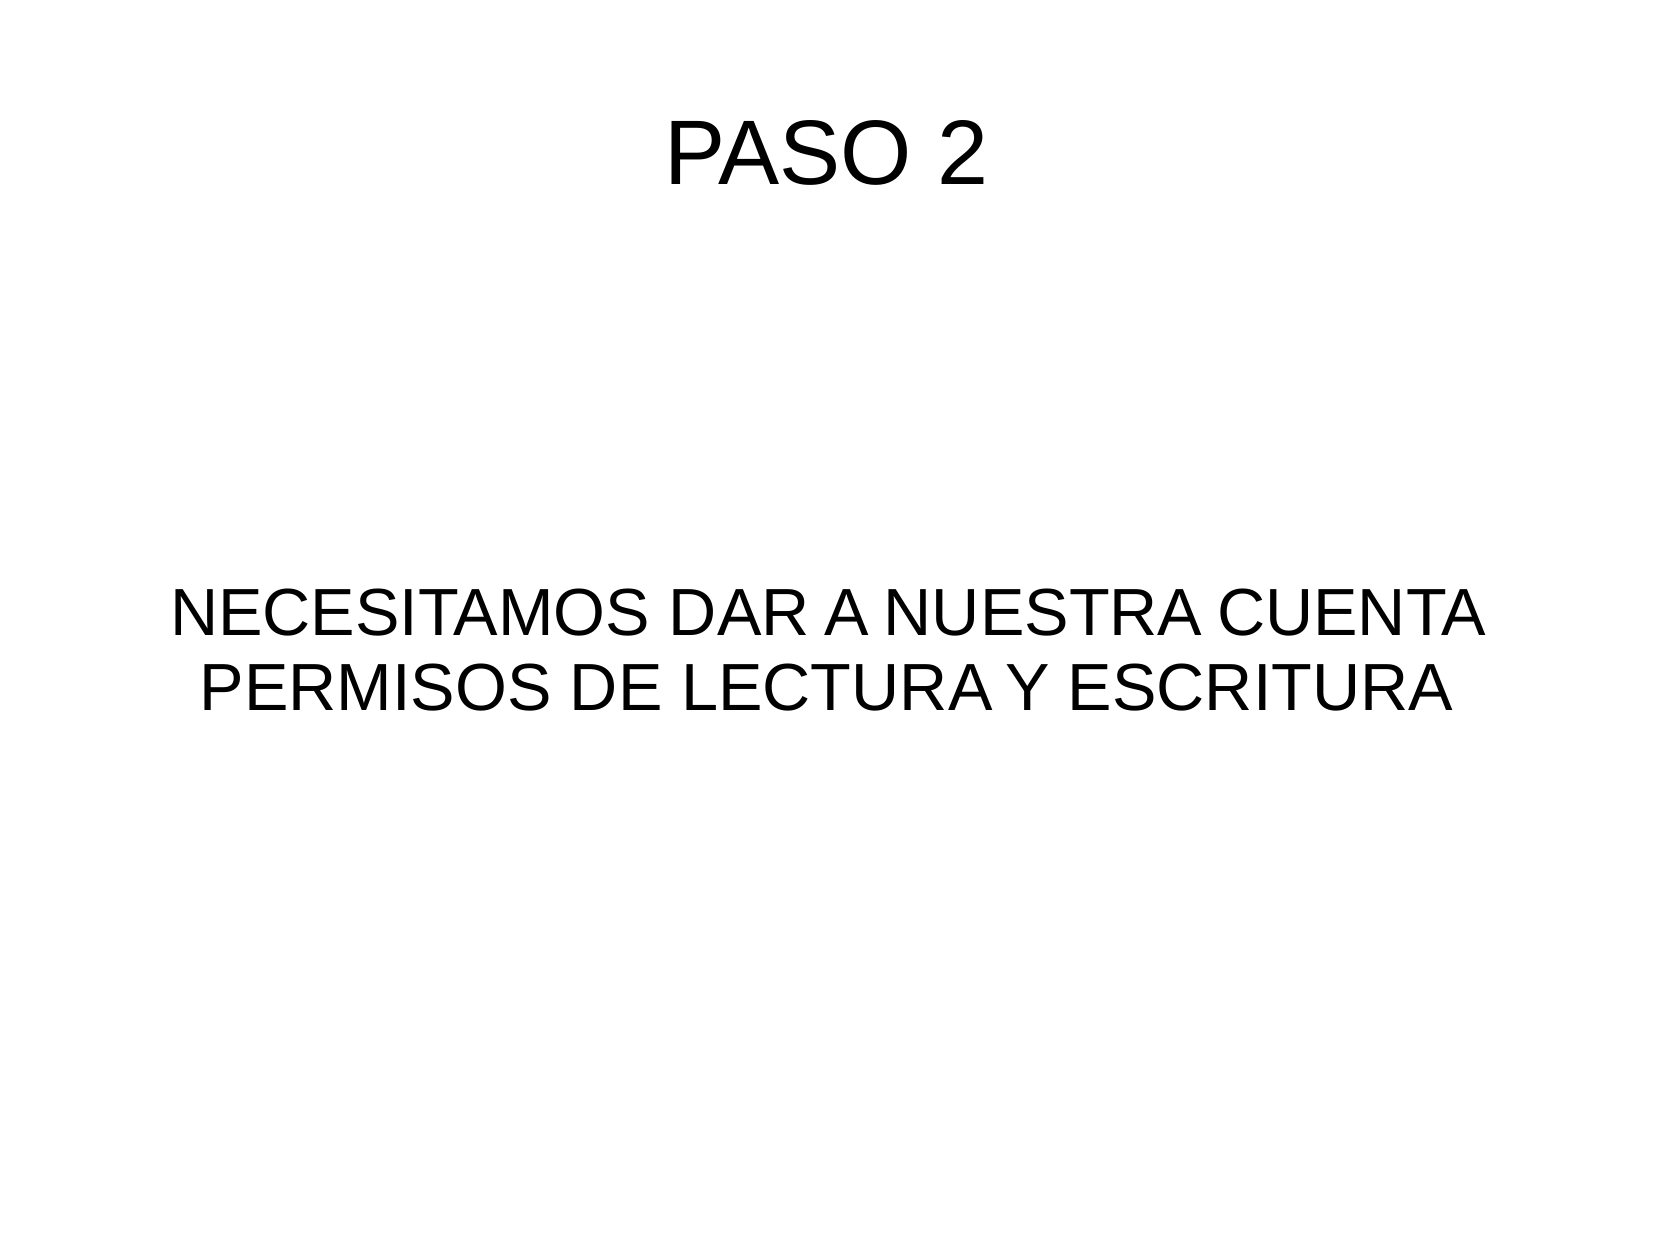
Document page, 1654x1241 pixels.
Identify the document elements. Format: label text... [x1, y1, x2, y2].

title PASO 2 [82, 49, 1571, 257]
subtitle NECESITAMOS DAR A NUESTRA CUENTA PERMISOS DE LECTURA Y ESCRITURA [82, 290, 1571, 1010]
